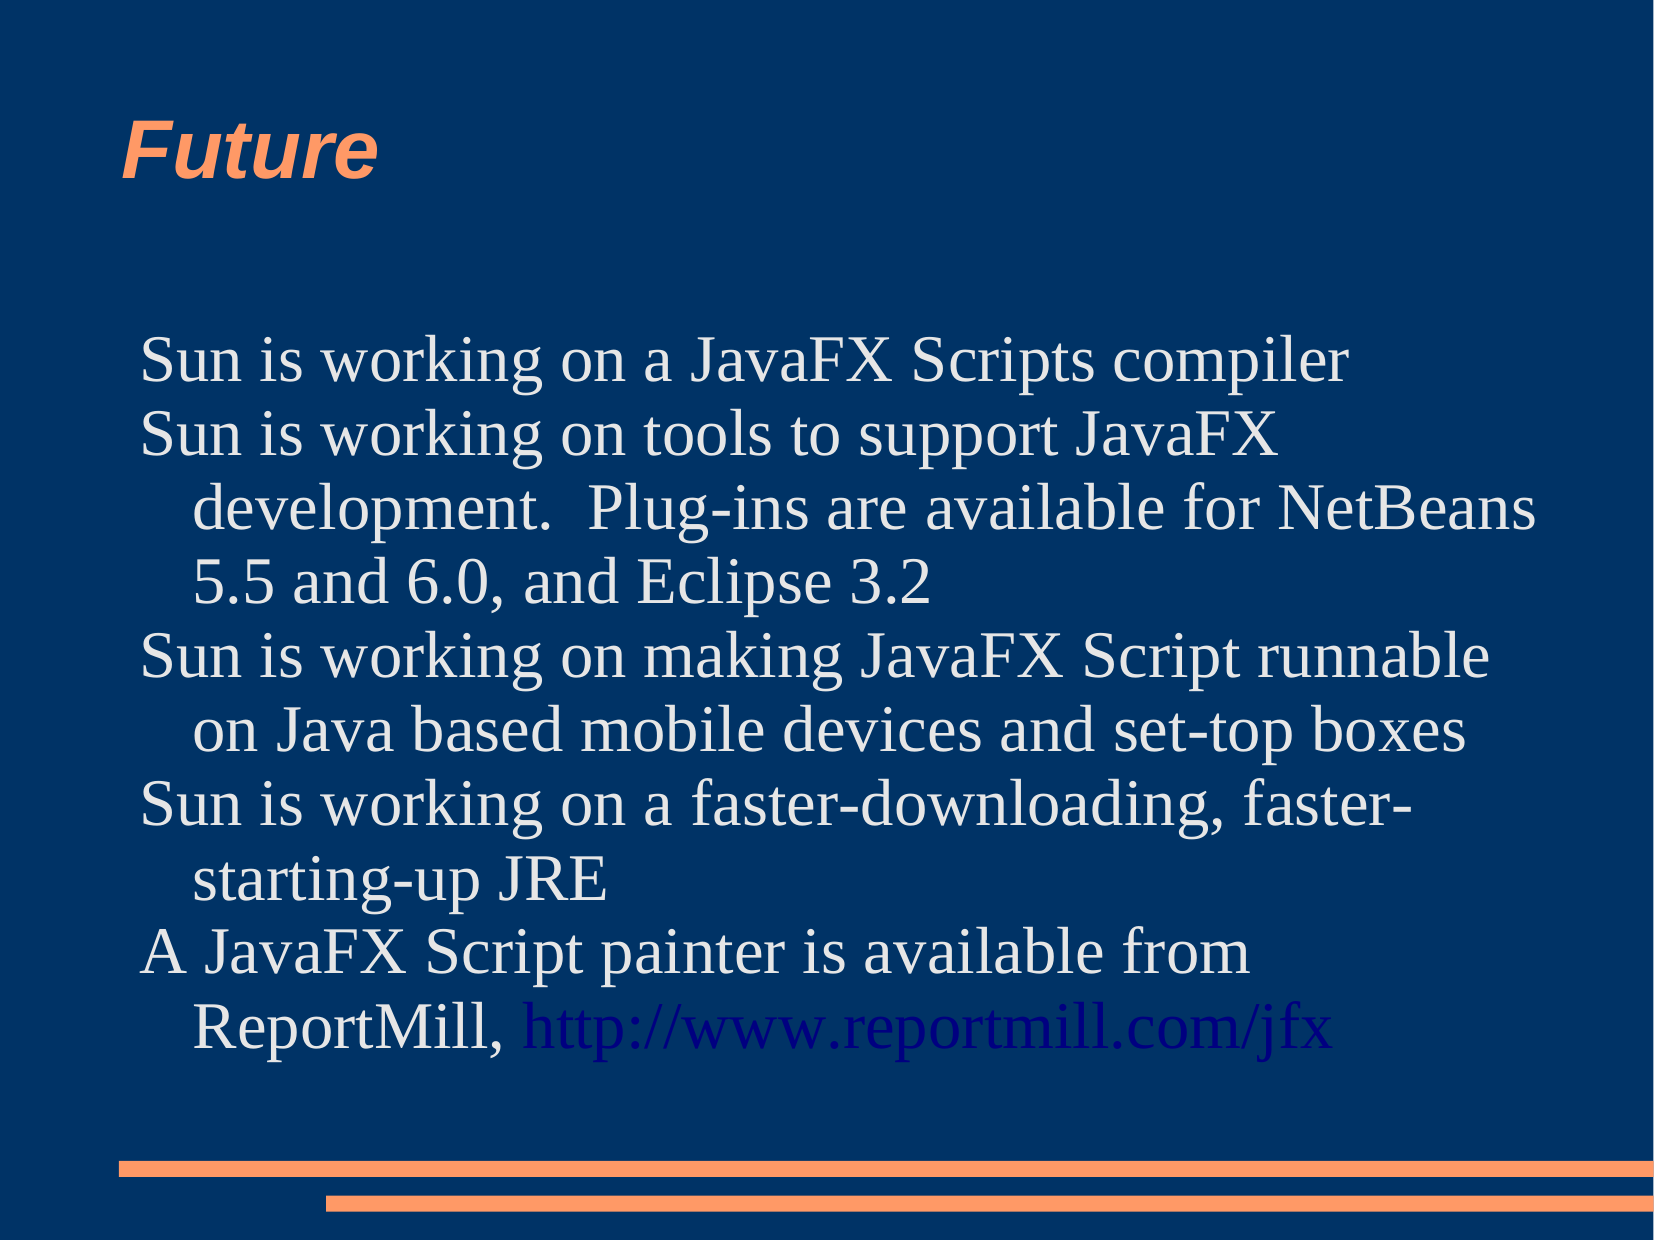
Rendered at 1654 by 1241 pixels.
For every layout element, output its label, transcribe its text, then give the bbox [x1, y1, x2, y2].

title Future [121, 46, 1534, 254]
list Sun is working on a JavaFX Scripts compiler Sun is working on tools to support JavaFX development. Plug-ins are available for NetBeans 5.5 and 6.0, and Eclipse 3.2 Sun is working on making JavaFX Script runnable on Java based mobile devices and set-top boxes Sun is working on a faster-downloading, faster-starting-up JRE A JavaFX Script painter is available from ReportMill, http://www.reportmill.com/jfx [121, 322, 1561, 1133]
